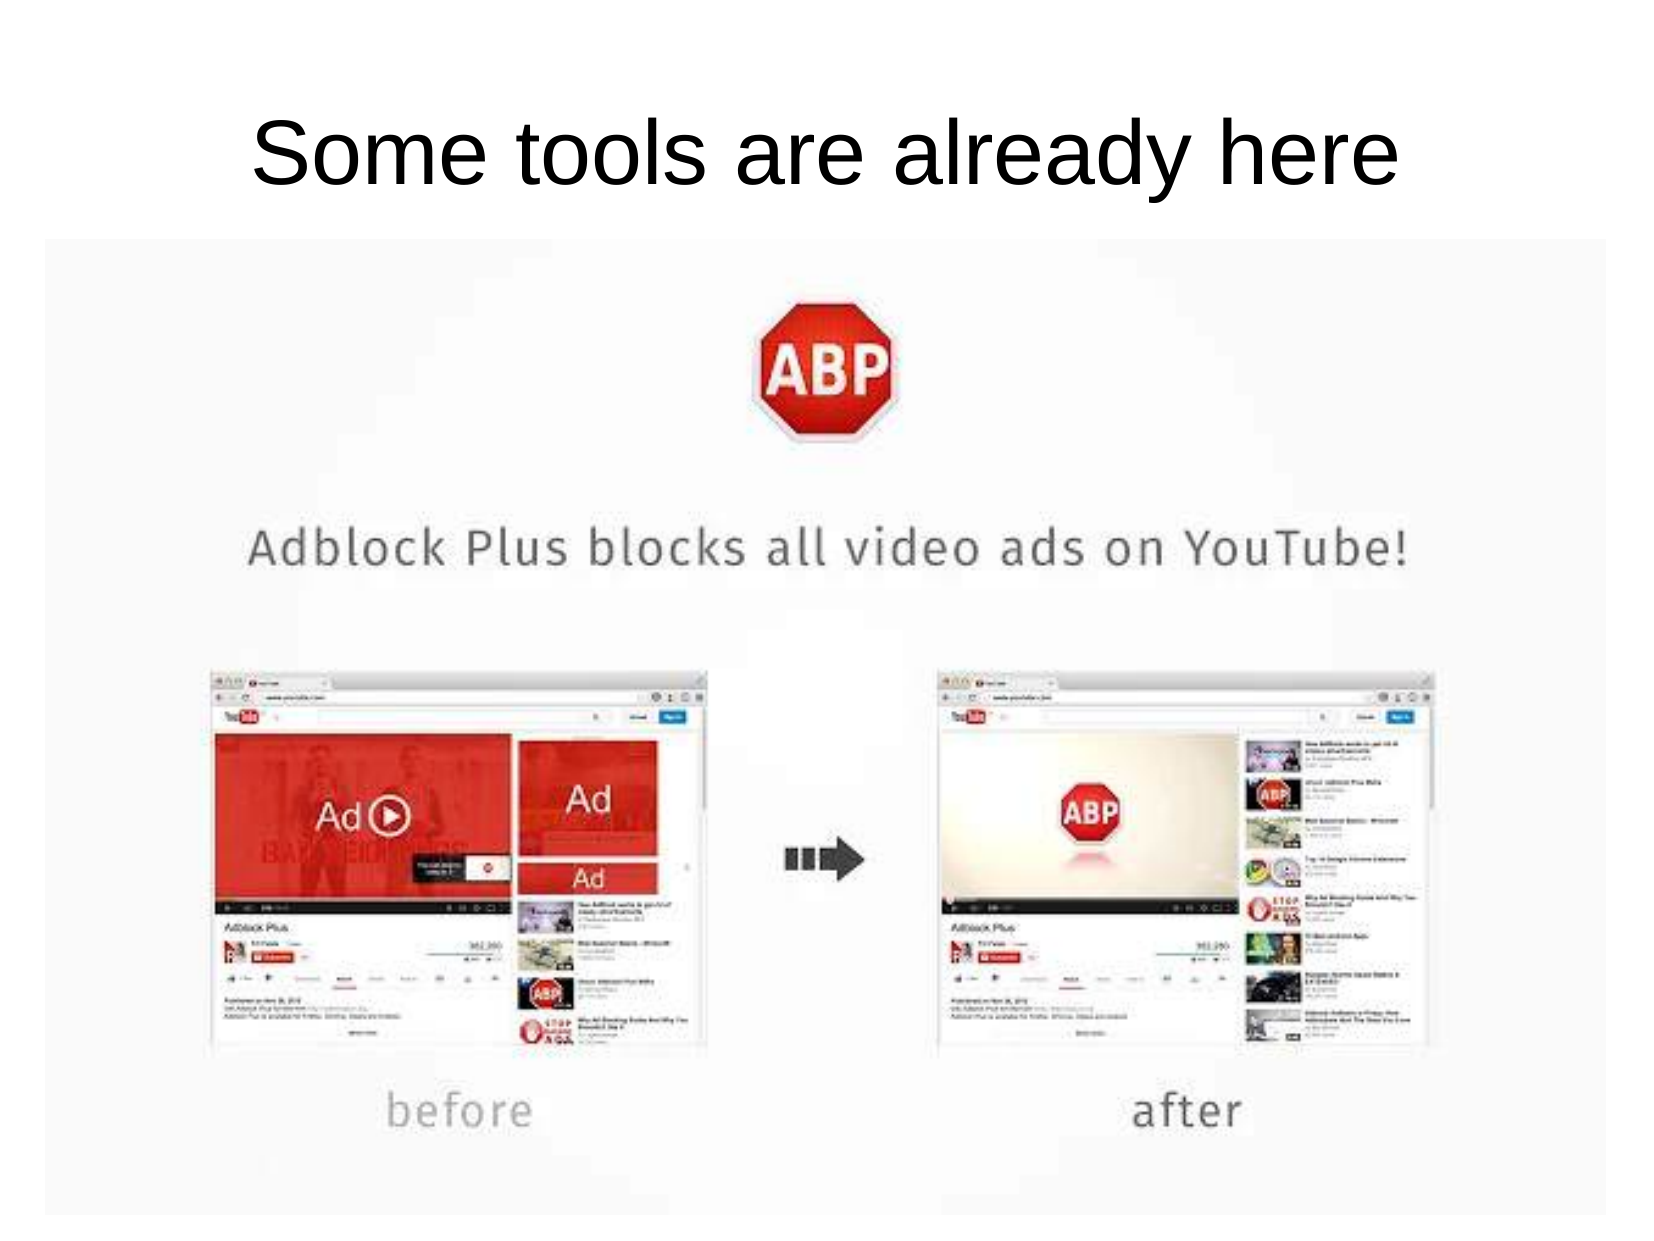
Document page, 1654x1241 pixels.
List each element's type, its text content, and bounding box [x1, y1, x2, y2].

picture [45, 239, 1606, 1216]
title Some tools are already here [82, 49, 1571, 239]
